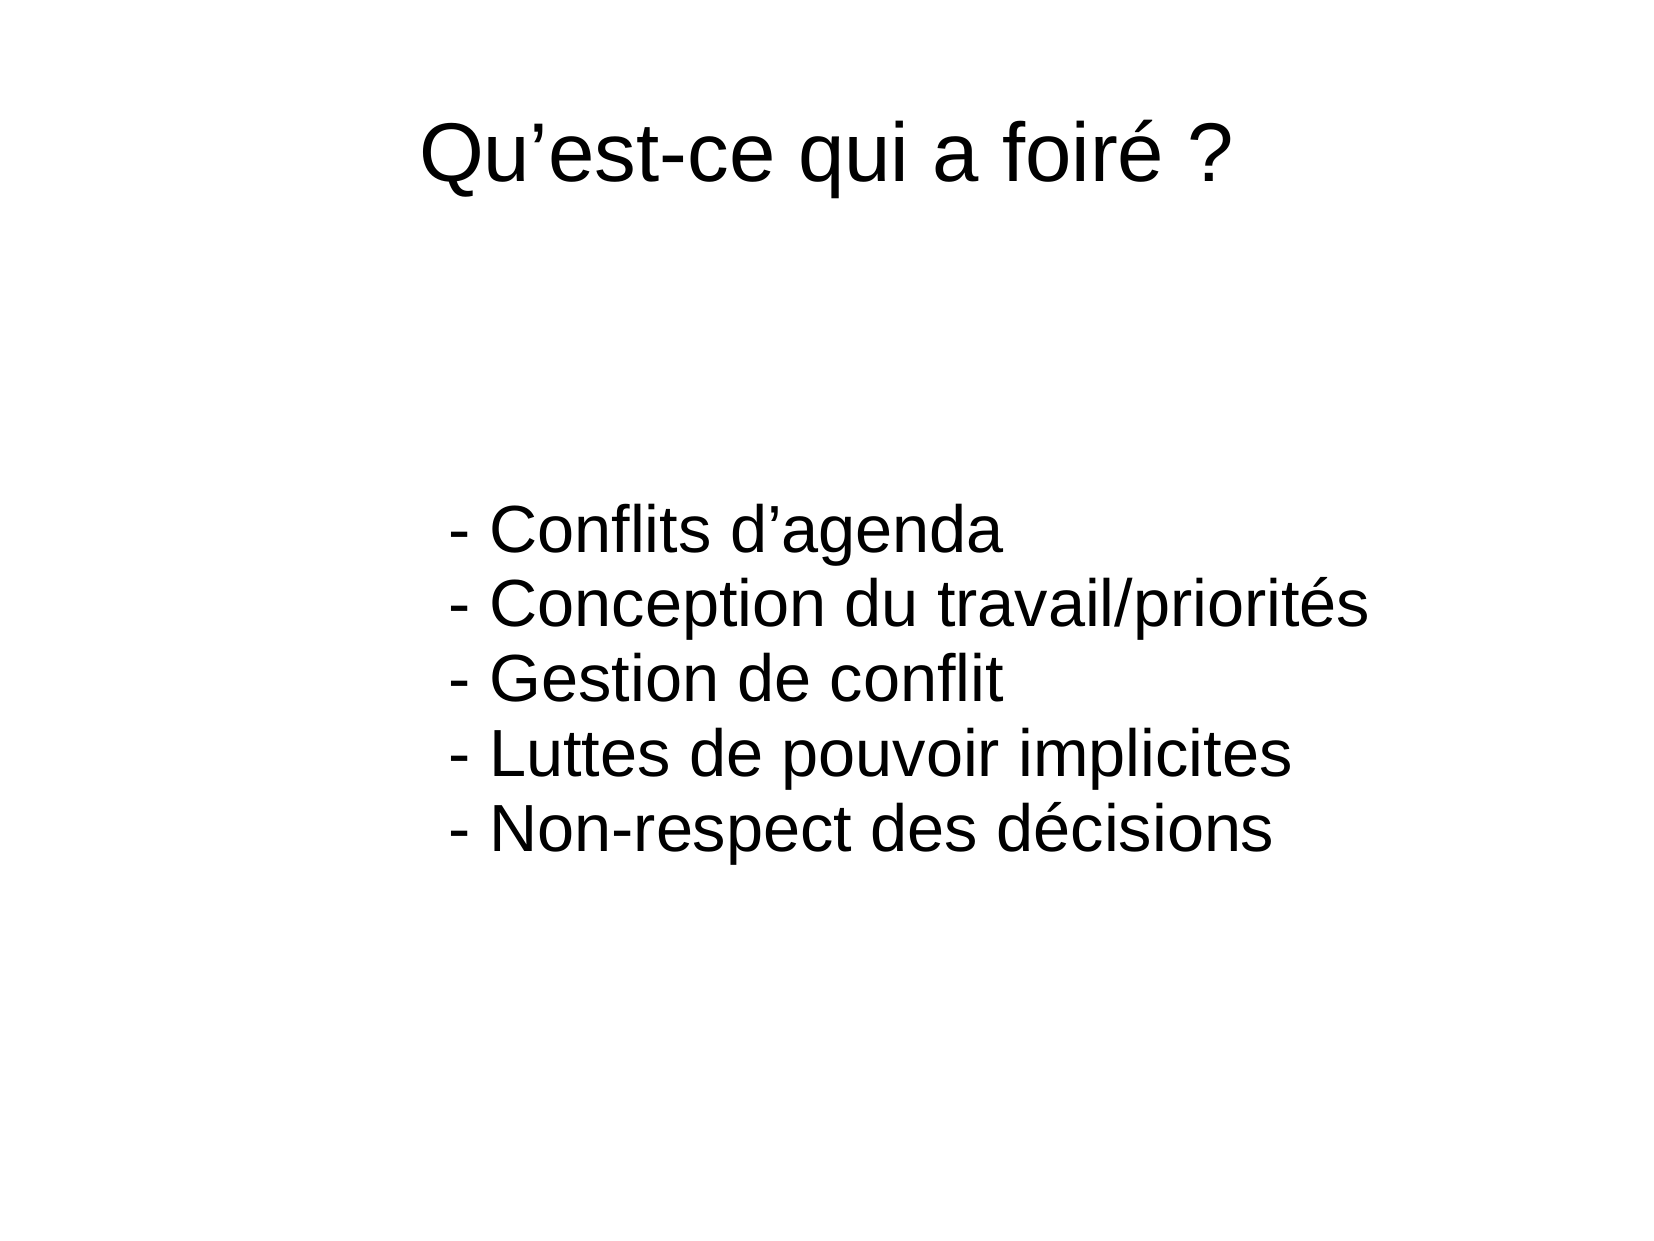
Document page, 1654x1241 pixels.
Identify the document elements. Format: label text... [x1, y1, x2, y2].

subtitle - Conflits d’agenda - Conception du travail/priorités - Gestion de conflit - Luttes de pouvoir implicites - Non-respect des décisions [448, 283, 1406, 981]
title Qu’est-ce qui a foiré ? [82, 49, 1571, 257]
